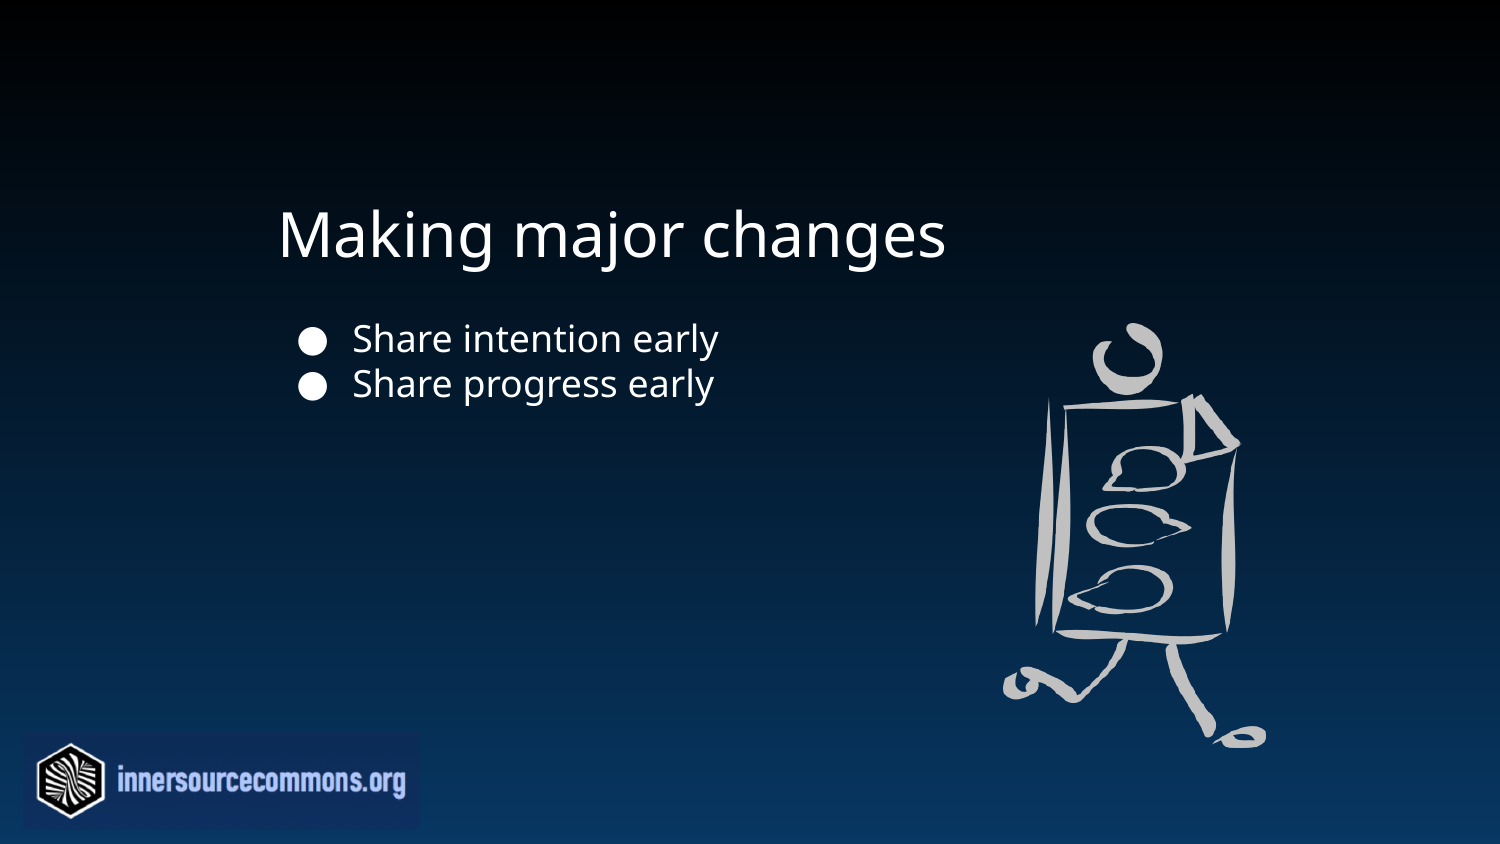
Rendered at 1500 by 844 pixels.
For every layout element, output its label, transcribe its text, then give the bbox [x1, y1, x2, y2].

picture [1003, 323, 1266, 748]
picture [23, 732, 420, 830]
text_box Making major changes Share intention early Share progress early [262, 180, 1004, 267]
